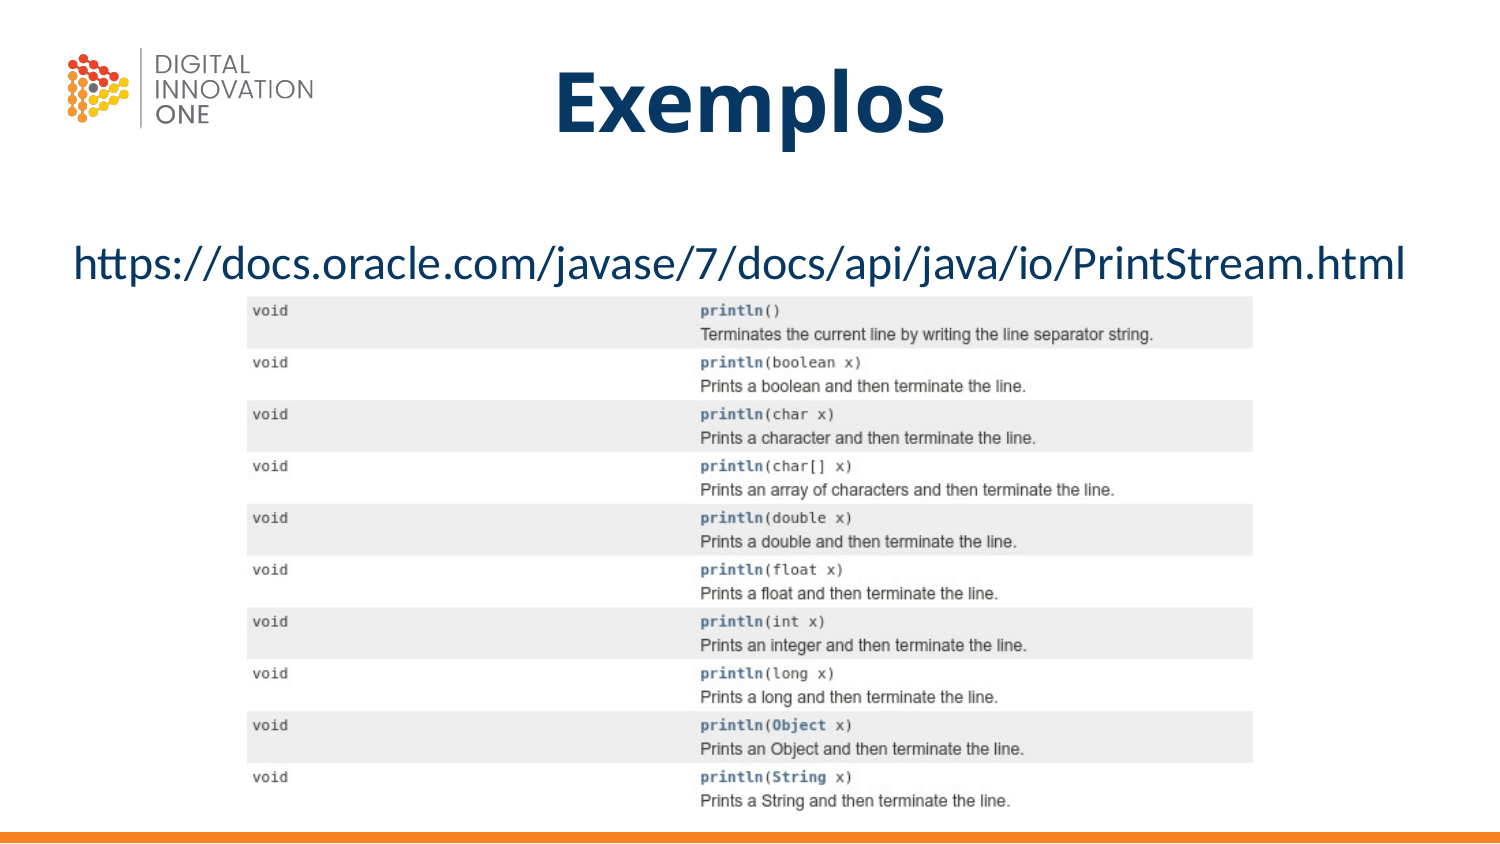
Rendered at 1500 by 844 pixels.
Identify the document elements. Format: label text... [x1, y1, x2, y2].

text_box https://docs.oracle.com/javase/7/docs/api/java/io/PrintStream.html [58, 216, 1449, 717]
text_box [0, 832, 1500, 843]
picture [247, 294, 1253, 815]
subtitle Exemplos [51, 50, 1449, 148]
picture [51, 39, 330, 137]
